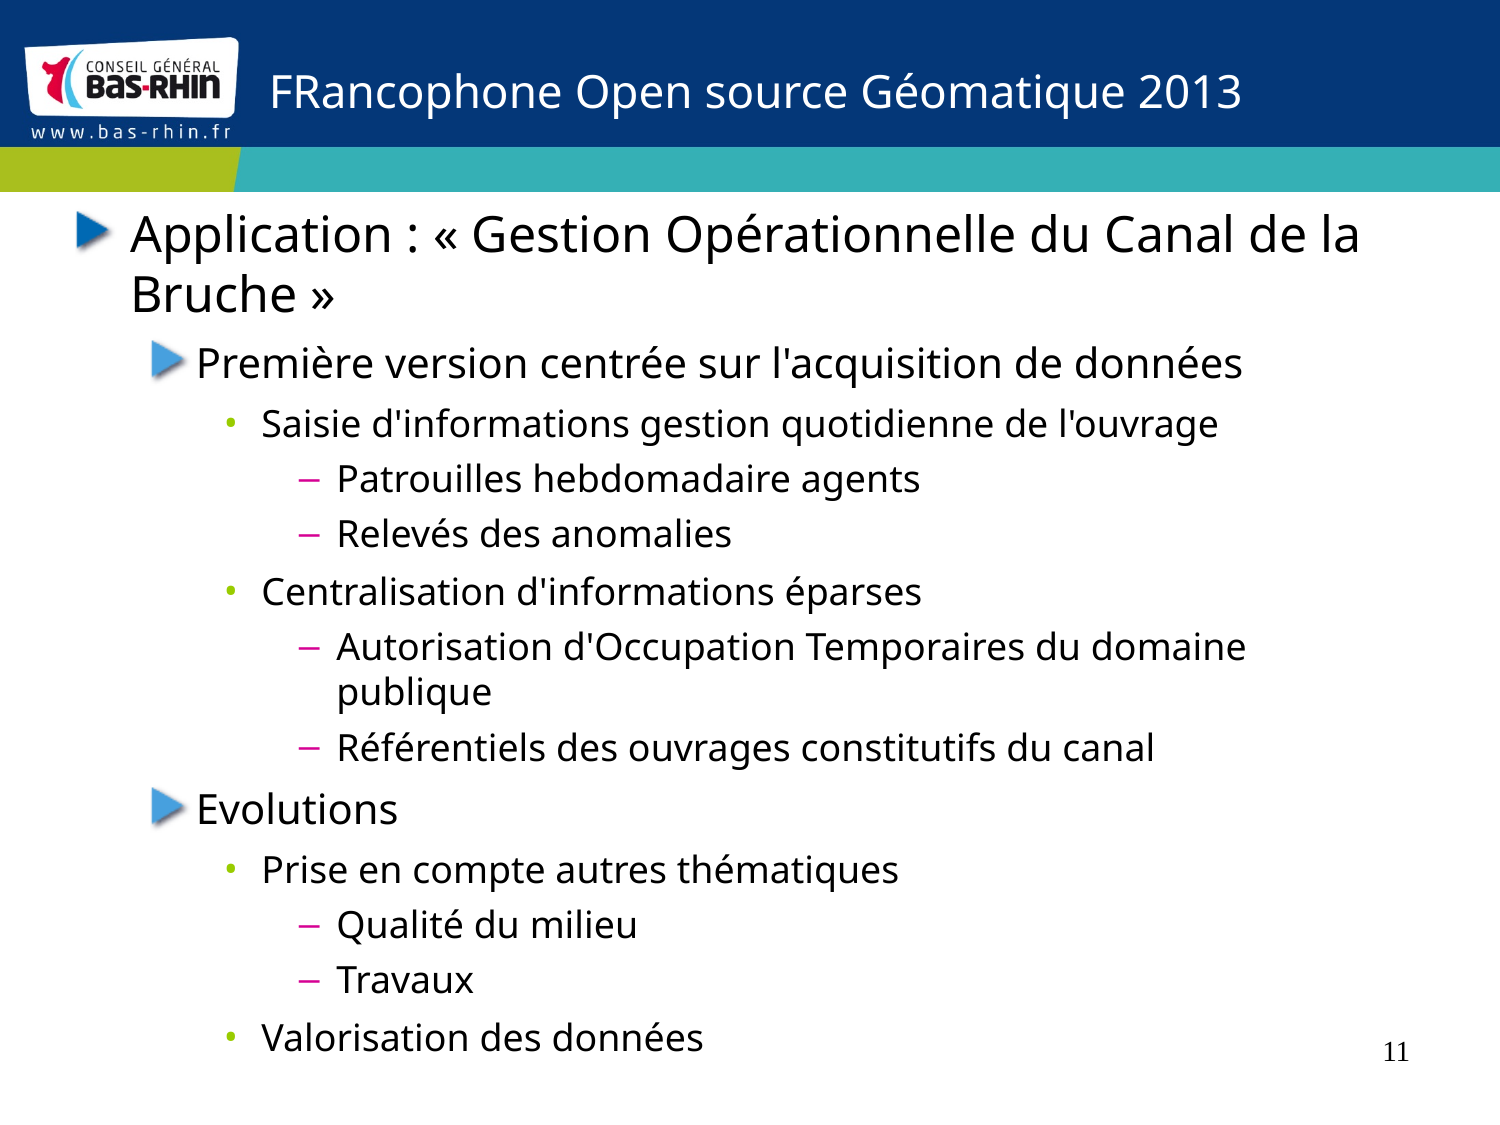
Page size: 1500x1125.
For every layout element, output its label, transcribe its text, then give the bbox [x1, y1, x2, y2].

picture [0, 0, 1500, 192]
list Application : « Gestion Opérationnelle du Canal de la Bruche » Première version centrée sur l'acquisition de données Saisie d'informations gestion quotidienne de l'ouvrage Patrouilles hebdomadaire agents Relevés des anomalies Centralisation d'informations éparses Autorisation d'Occupation Temporaires du domaine publique Référentiels des ouvrages constitutifs du canal Evolutions Prise en compte autres thématiques Qualité du milieu Travaux Valorisation des données [59, 194, 1410, 1067]
title FRancophone Open source Géomatique 2013 [253, 30, 1471, 149]
